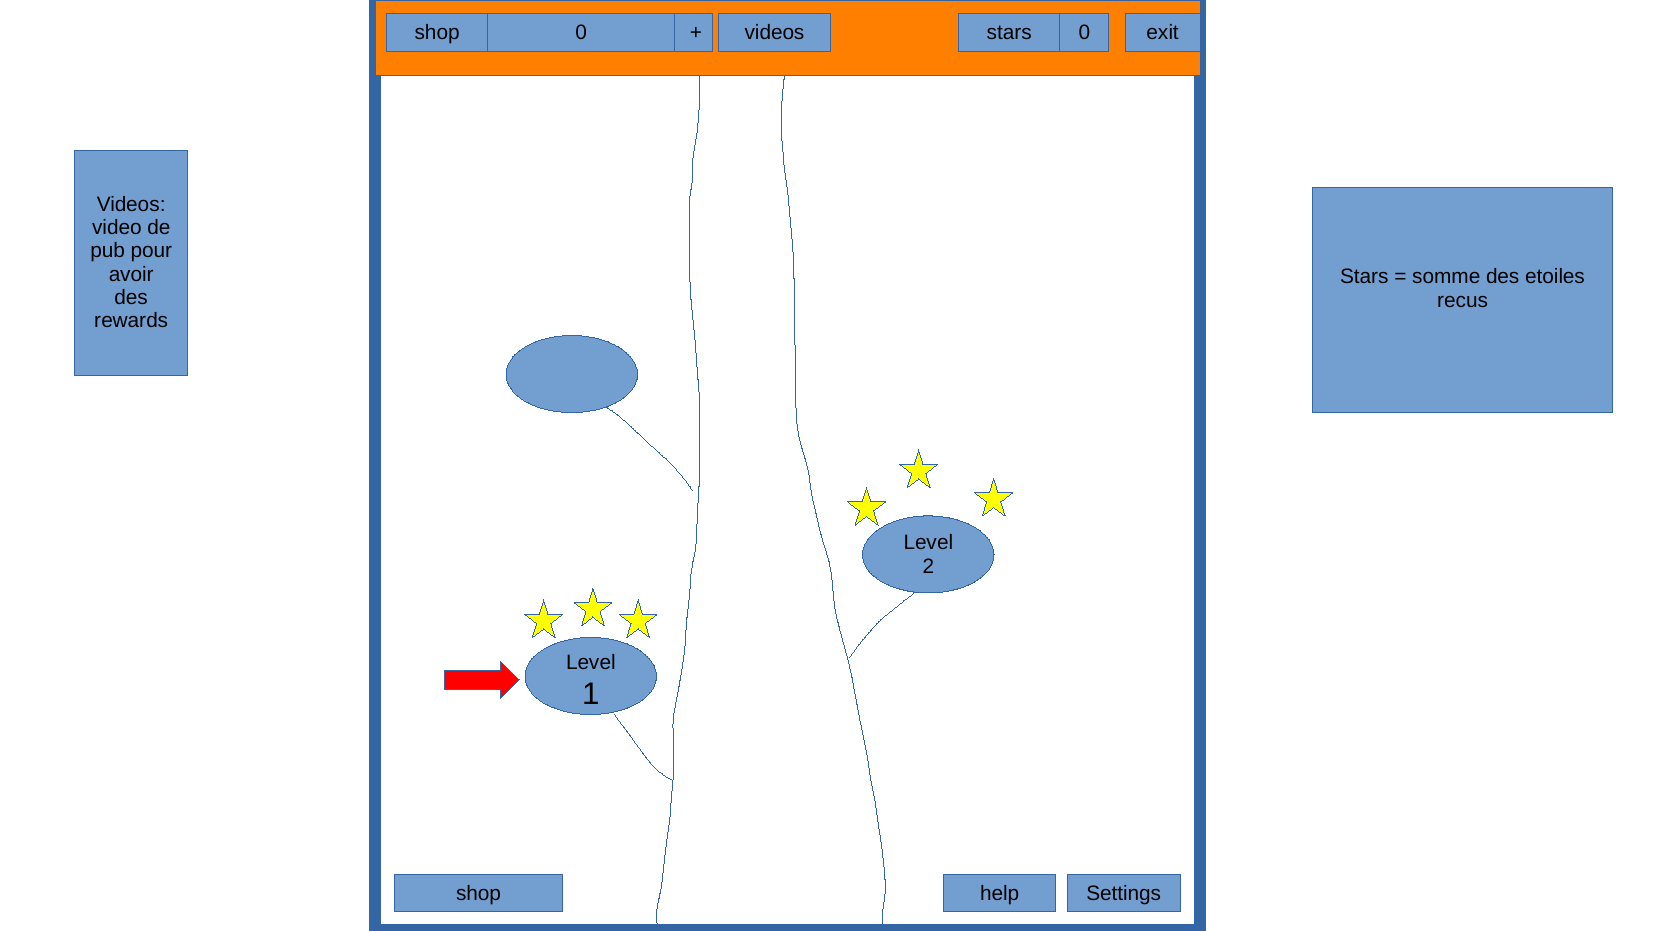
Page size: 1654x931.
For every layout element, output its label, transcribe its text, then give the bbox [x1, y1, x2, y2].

text_box Settings [1067, 874, 1181, 912]
text_box [375, 0, 1201, 931]
text_box help [943, 874, 1056, 912]
text_box stars [958, 13, 1059, 52]
text_box videos [718, 13, 831, 52]
text_box Stars = somme des etoiles recus [1312, 187, 1613, 413]
text_box Level 2 [862, 515, 995, 593]
text_box Level 1 [525, 637, 657, 715]
text_box Videos: video de pub pour avoir des rewards [74, 150, 188, 376]
text_box 0 [487, 13, 674, 52]
text_box 0 [1059, 13, 1109, 52]
text_box exit [1125, 13, 1201, 52]
text_box shop [386, 13, 487, 52]
text_box shop [394, 874, 563, 912]
text_box + [674, 13, 713, 52]
